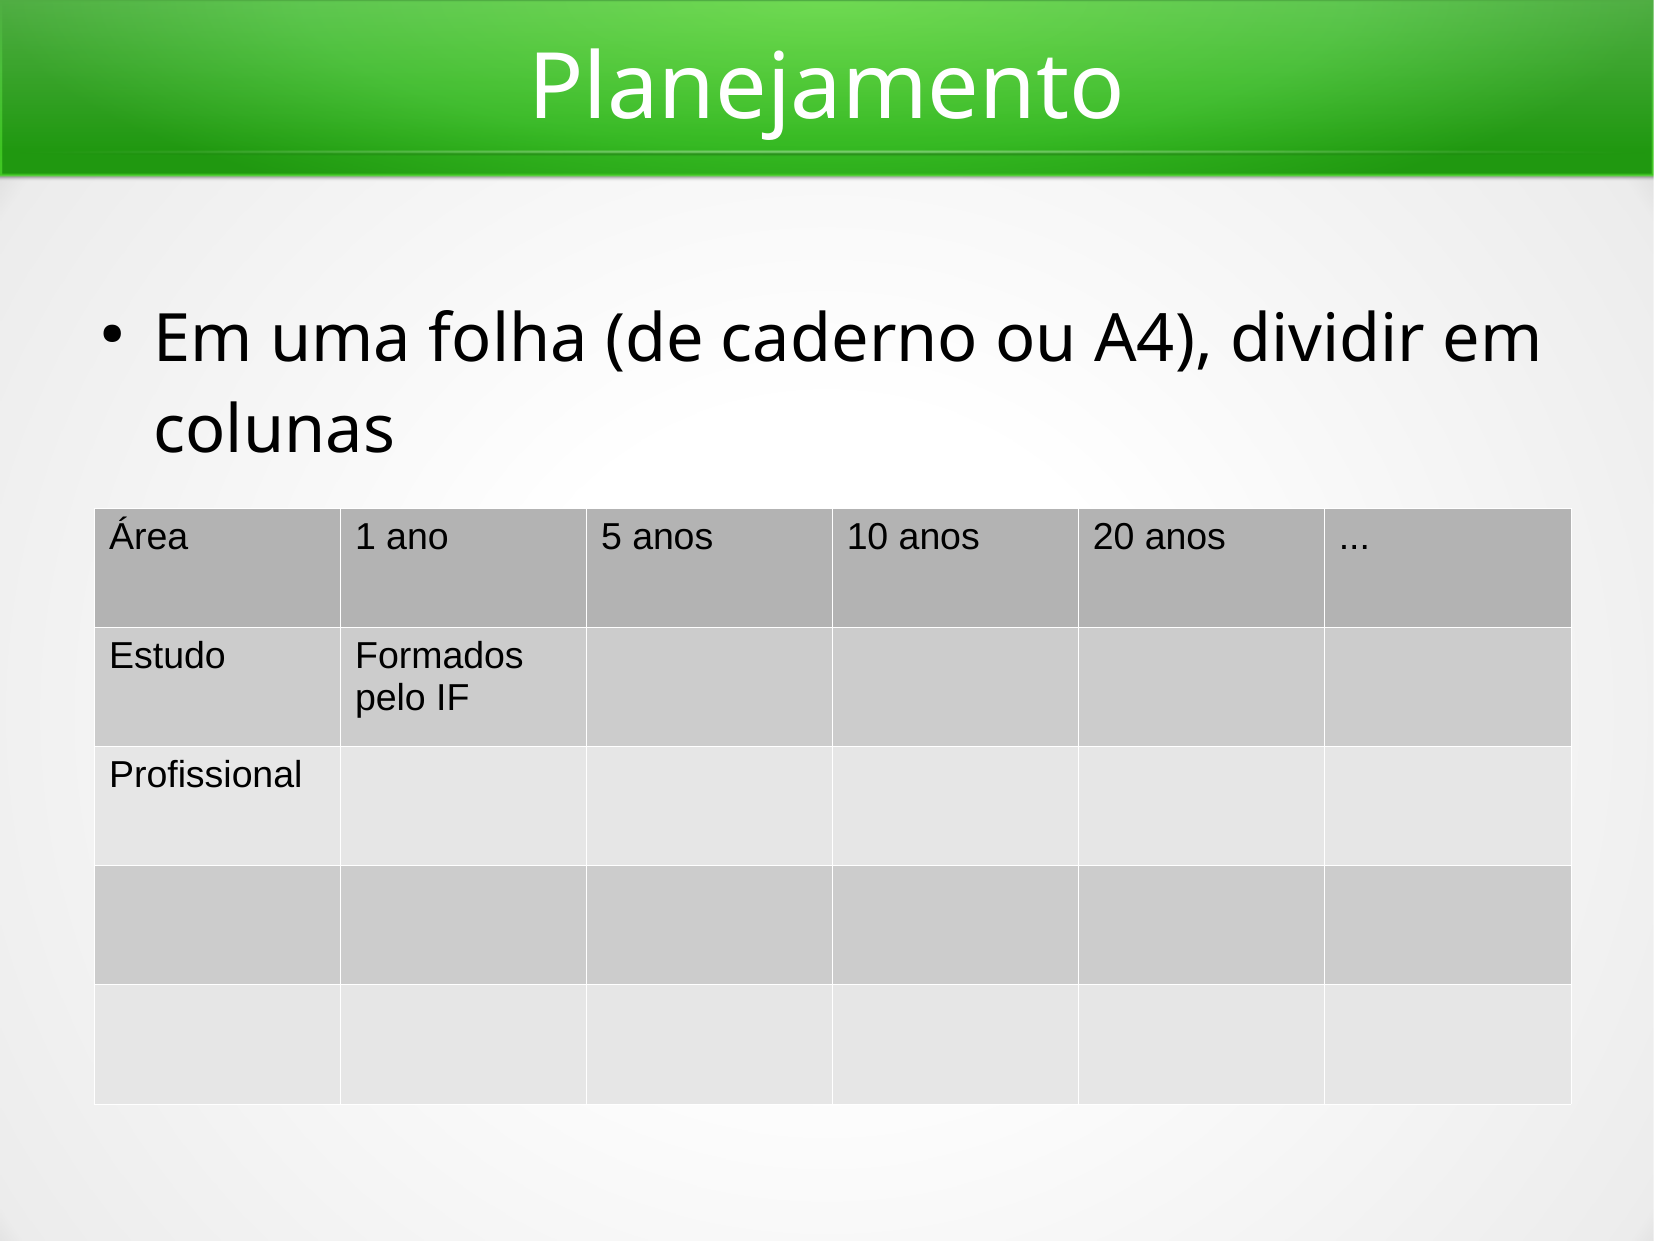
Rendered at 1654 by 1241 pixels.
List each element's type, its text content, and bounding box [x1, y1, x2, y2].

table_cell [1079, 628, 1324, 746]
table_header 1 ano [341, 509, 586, 627]
table_header 20 anos [1079, 509, 1324, 627]
table_header ... [1325, 509, 1571, 627]
table_cell [341, 866, 586, 984]
table_cell [341, 985, 586, 1104]
table_cell [833, 628, 1078, 746]
table_cell [1325, 747, 1571, 865]
table_cell [587, 985, 832, 1104]
table_cell [833, 866, 1078, 984]
table_cell Profissional [95, 747, 340, 865]
table_cell [1325, 866, 1571, 984]
table_cell Estudo [95, 628, 340, 746]
table_cell [95, 866, 340, 984]
table_cell [833, 985, 1078, 1104]
table_cell [833, 747, 1078, 865]
table_header 10 anos [833, 509, 1078, 627]
table_header Área [95, 509, 340, 627]
table_cell Formados pelo IF [341, 628, 586, 746]
title Planejamento [82, 11, 1571, 154]
table_cell [1079, 985, 1324, 1104]
table_cell [341, 747, 586, 865]
table_cell [587, 866, 832, 984]
table_cell [1325, 628, 1571, 746]
table_cell [1325, 985, 1571, 1104]
list Em uma folha (de caderno ou A4), dividir em colunas [82, 290, 1571, 1010]
table_cell [1079, 747, 1324, 865]
table_cell [95, 985, 340, 1104]
table_cell [1079, 866, 1324, 984]
table_header 5 anos [587, 509, 832, 627]
table_cell [587, 628, 832, 746]
table_cell [587, 747, 832, 865]
picture [0, 0, 1654, 1241]
